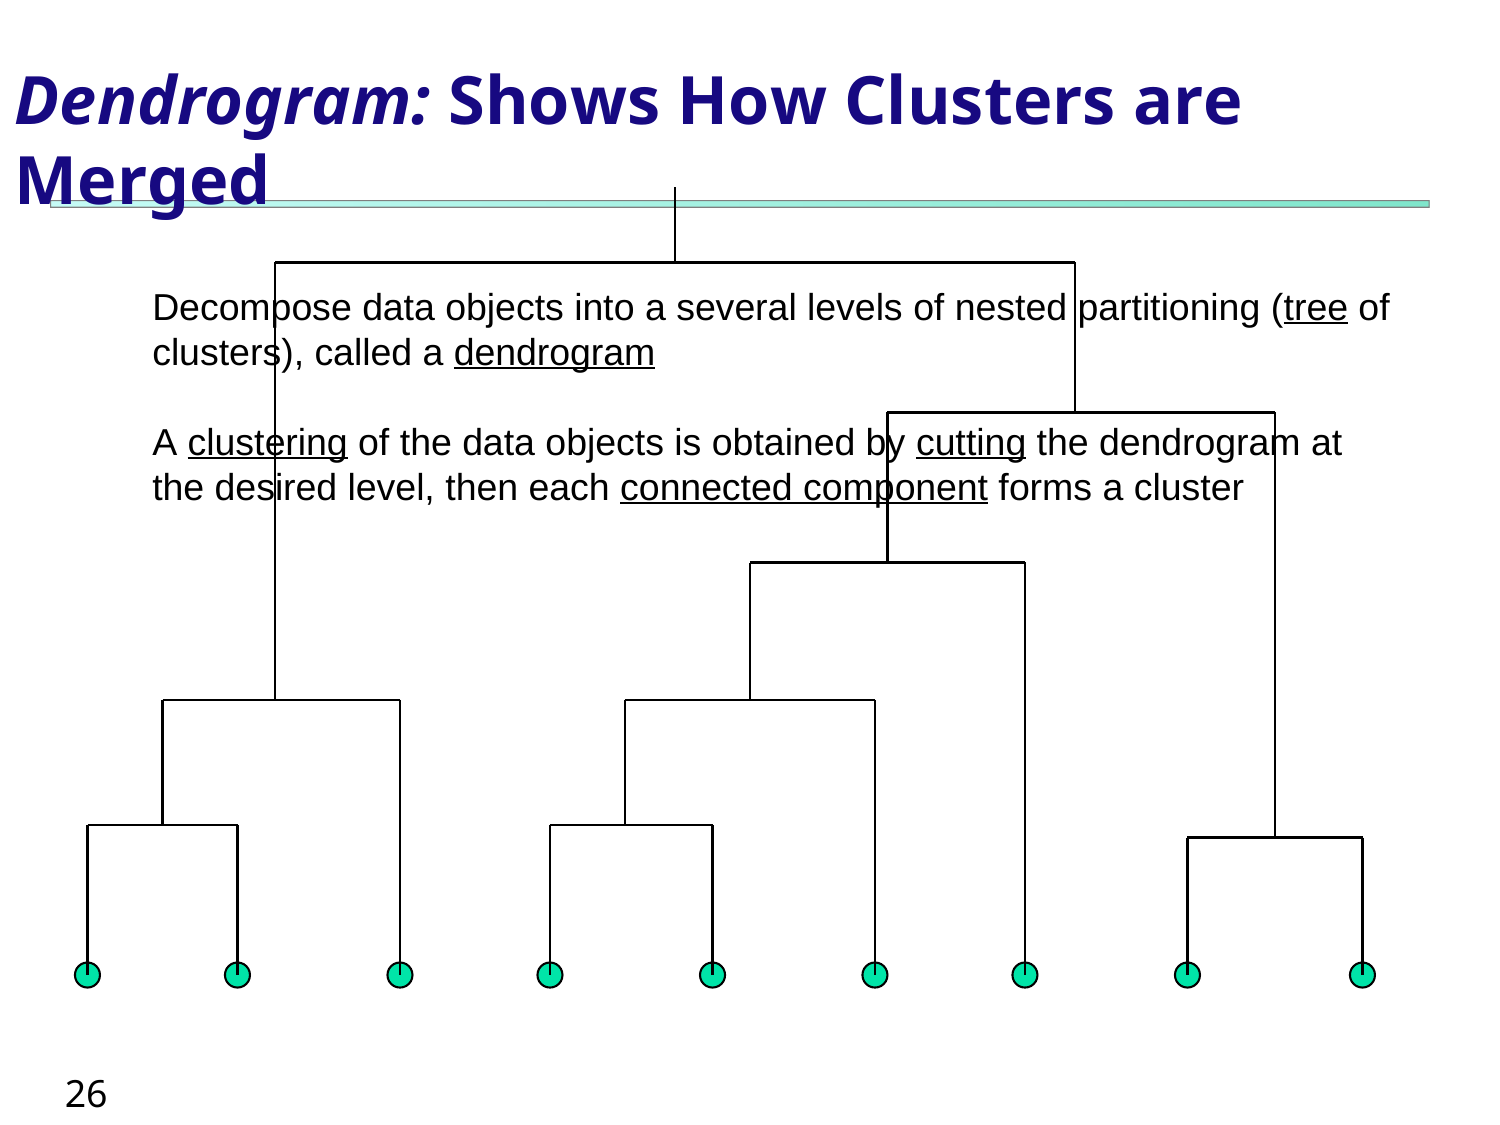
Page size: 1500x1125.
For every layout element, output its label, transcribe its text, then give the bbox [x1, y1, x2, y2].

text_box 18 [49, 1062, 363, 1125]
text_box Decompose data objects into a several levels of nested partitioning (tree of clusters), called a dendrogram A clustering of the data objects is obtained by cutting the dendrogram at the desired level, then each connected component forms a cluster [62, 274, 1413, 516]
text_box Dendrogram: Shows How Clusters are Merged [0, 49, 1500, 226]
